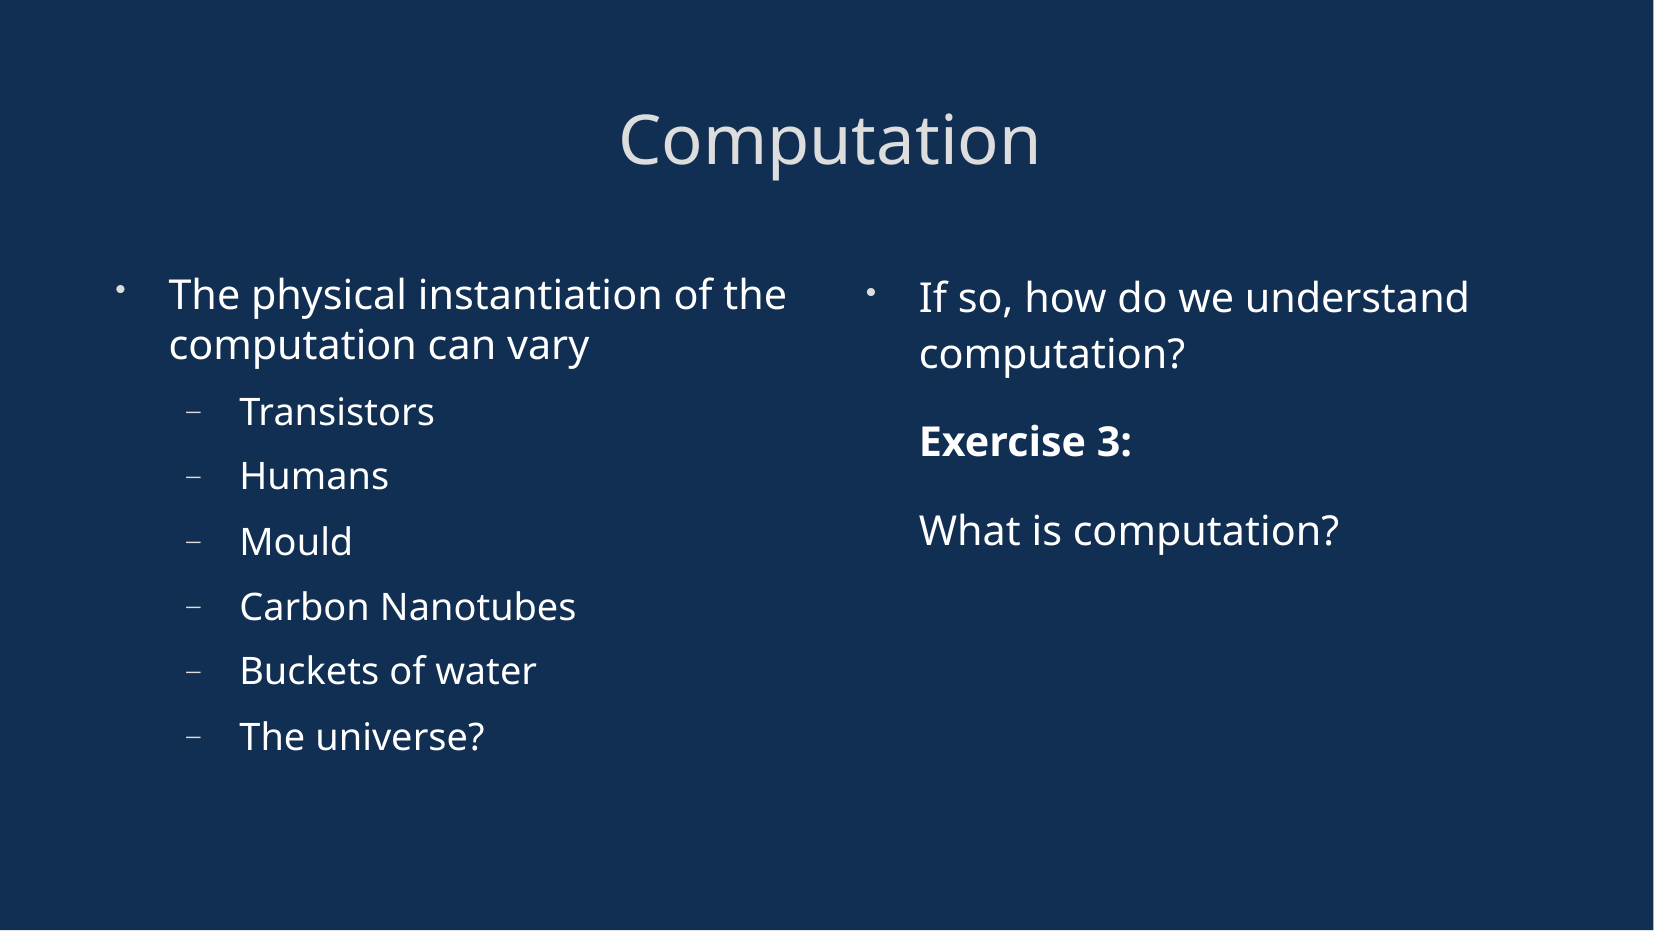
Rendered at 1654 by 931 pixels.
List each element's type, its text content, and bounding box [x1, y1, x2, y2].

list The physical instantiation of the computation can vary Transistors Humans Mould Carbon Nanotubes Buckets of water The universe? [97, 268, 813, 806]
list If so, how do we understand computation? Exercise 3: What is computation? [848, 268, 1563, 806]
title Computation [97, 56, 1563, 220]
